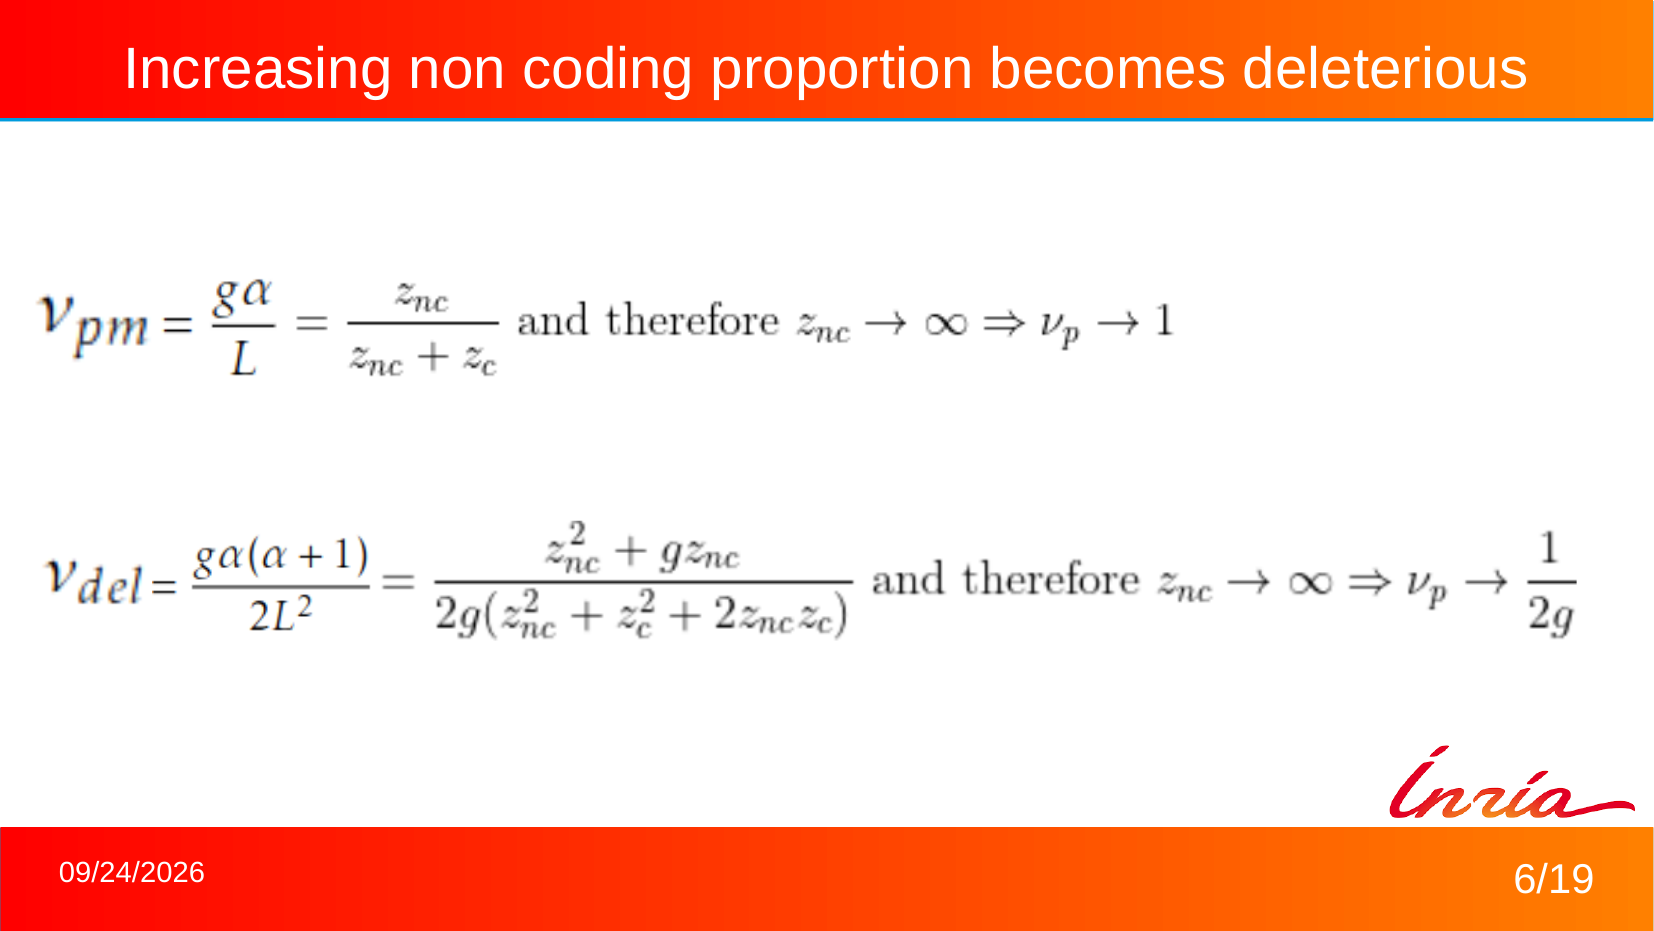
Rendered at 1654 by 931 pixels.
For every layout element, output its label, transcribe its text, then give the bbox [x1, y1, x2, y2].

picture [1381, 732, 1648, 826]
picture [20, 509, 1595, 650]
picture [1, 262, 1182, 389]
title Increasing non coding proportion becomes deleterious [59, 29, 1595, 108]
